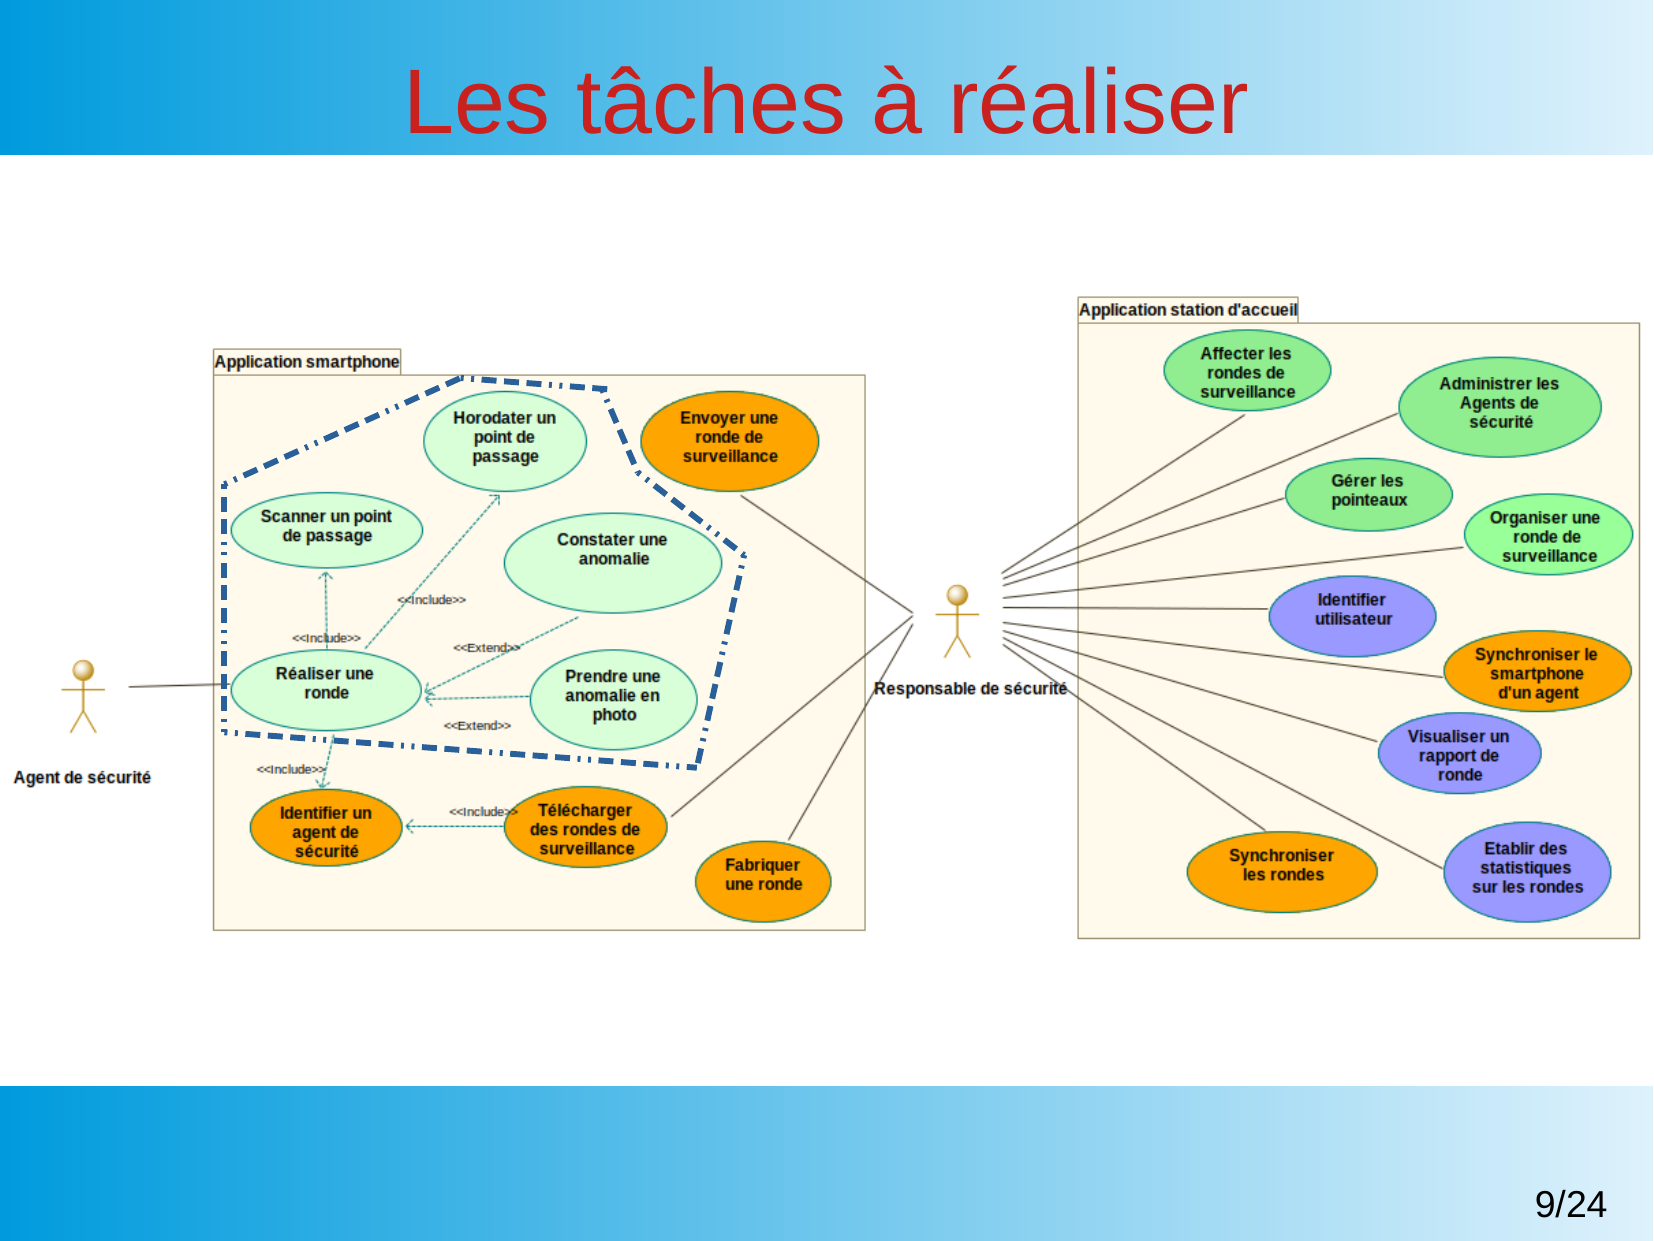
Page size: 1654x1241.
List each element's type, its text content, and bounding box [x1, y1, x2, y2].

text_box <numéro>/24 [1520, 1175, 1654, 1241]
title Les tâches à réaliser [82, 49, 1571, 155]
picture [0, 283, 1654, 953]
